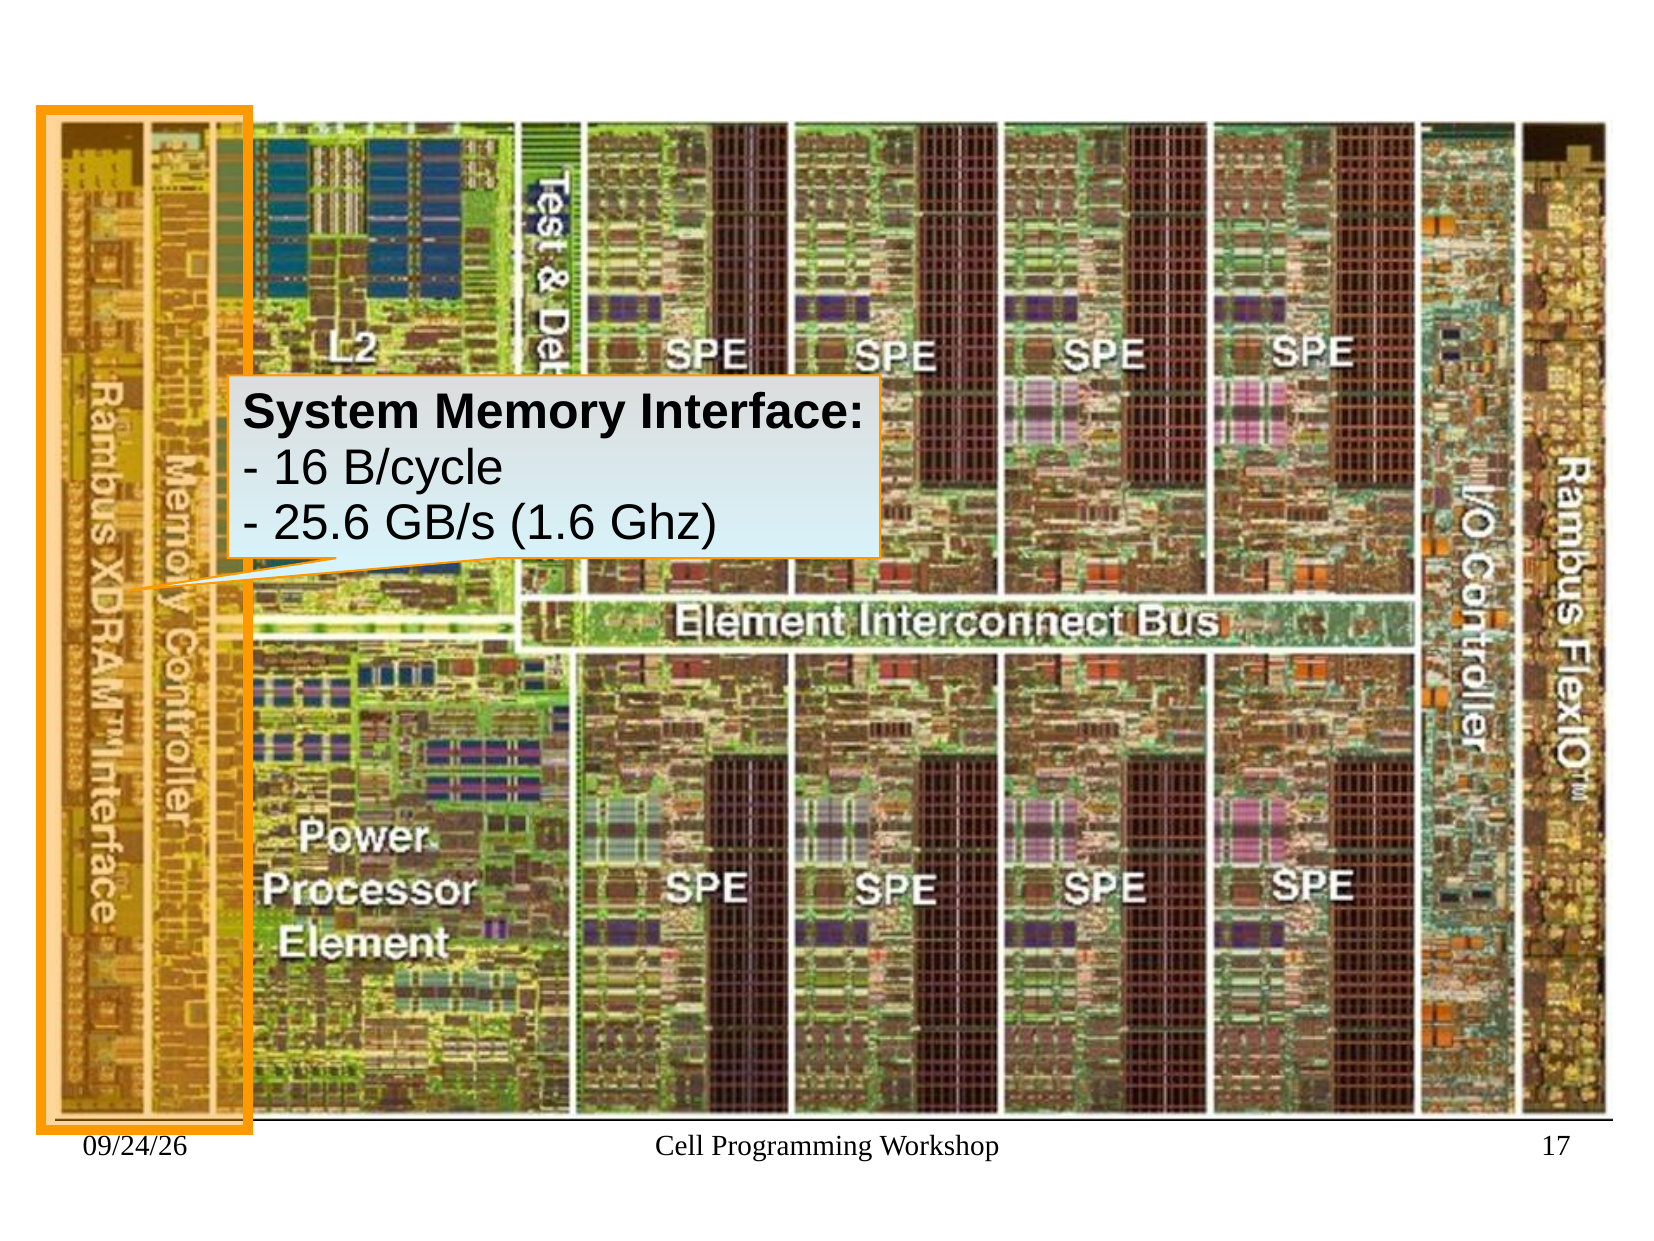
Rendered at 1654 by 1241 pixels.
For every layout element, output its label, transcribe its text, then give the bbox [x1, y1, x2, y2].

text_box System Memory Interface: - 16 B/cycle - 25.6 GB/s (1.6 Ghz) [129, 375, 881, 591]
picture [248, 120, 1613, 1121]
picture [248, 559, 324, 571]
text_box [41, 110, 248, 1130]
